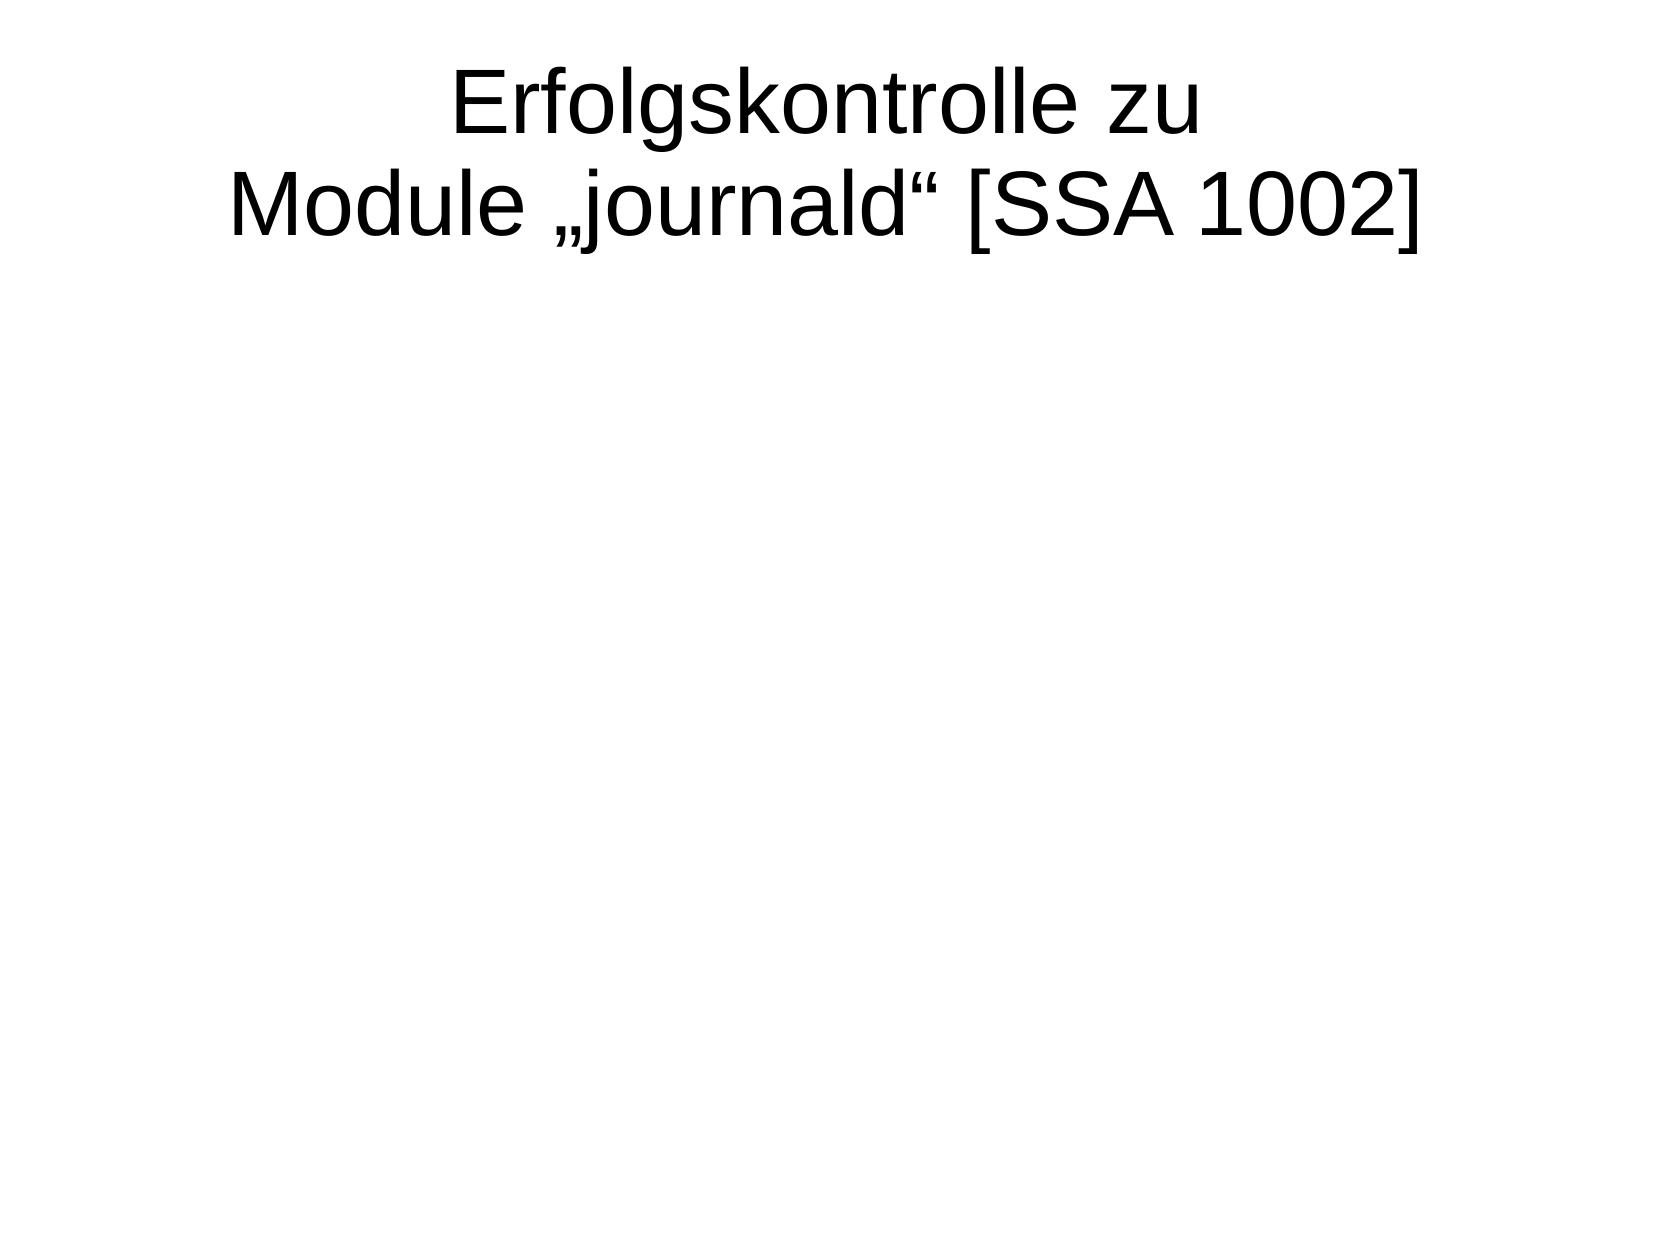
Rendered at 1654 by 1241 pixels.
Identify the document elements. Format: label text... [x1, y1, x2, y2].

title Erfolgskontrolle zu Module „journald“ [SSA 1002] [82, 49, 1571, 257]
